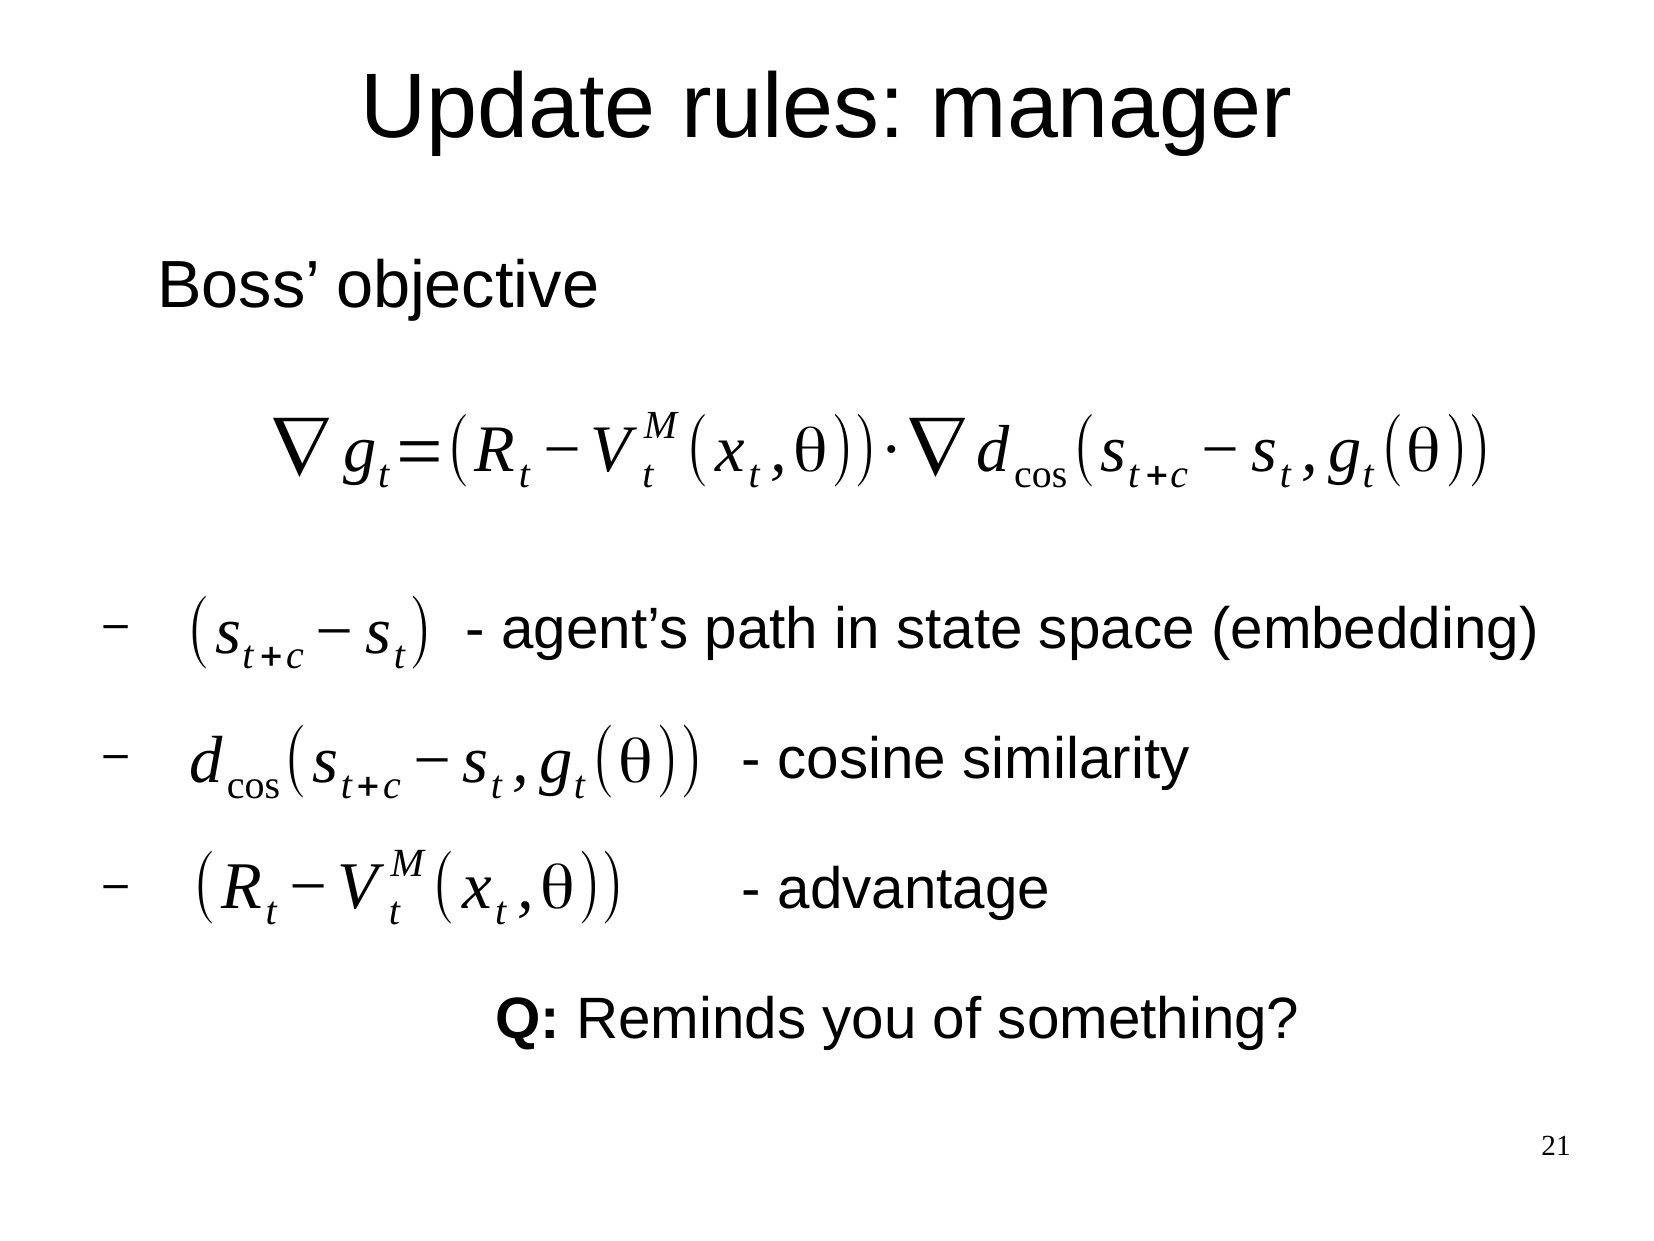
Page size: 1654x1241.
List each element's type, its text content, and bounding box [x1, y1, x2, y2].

text_box - agent’s path in state space (embedding) - cosine similarity - advantage Q: Reminds you of something? [0, 588, 1654, 1059]
chart [187, 840, 631, 934]
text_box Boss’ objective [0, 240, 1366, 405]
chart [264, 403, 1497, 496]
title Update rules: manager [82, 2, 1571, 210]
chart [181, 722, 709, 808]
